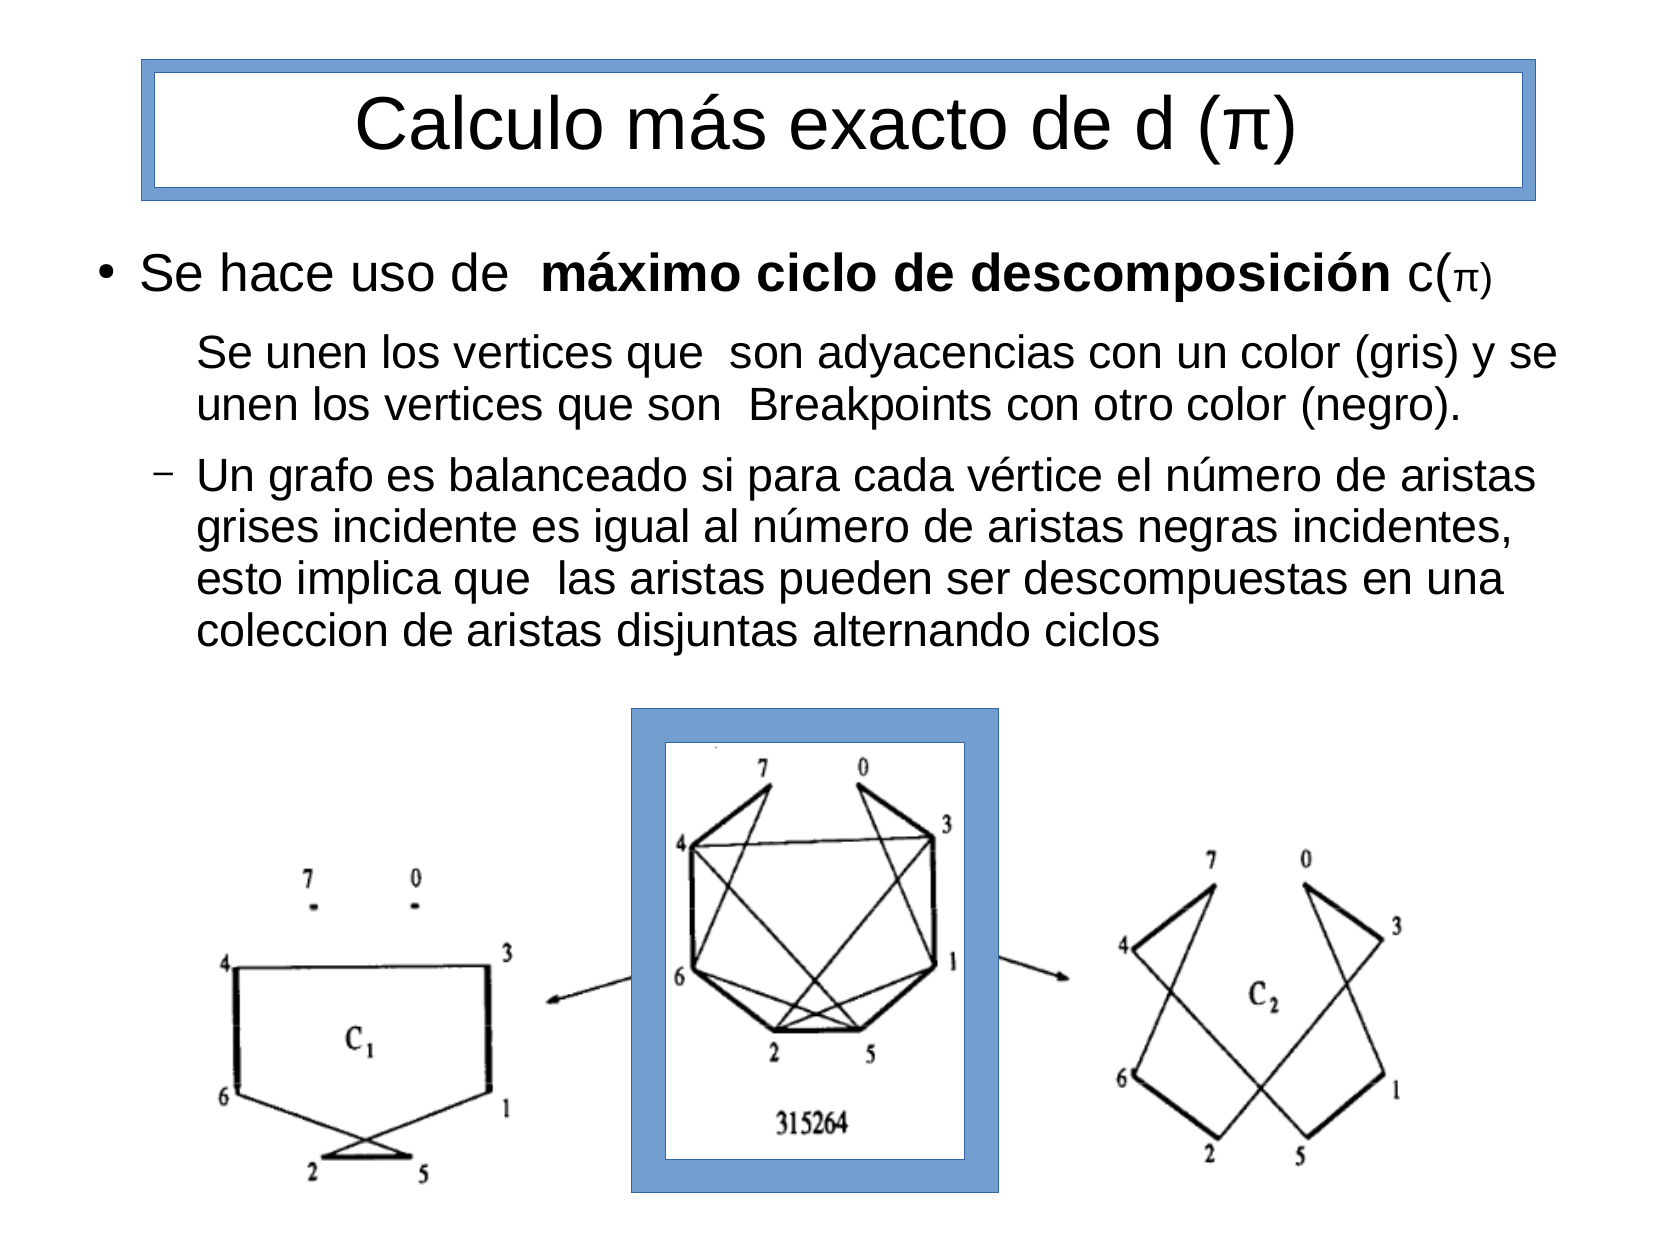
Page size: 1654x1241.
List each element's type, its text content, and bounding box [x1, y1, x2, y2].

text_box [631, 708, 999, 1193]
title Calculo más exacto de d (π) [82, 19, 1571, 227]
picture [123, 708, 1471, 1205]
list Se hace uso de máximo ciclo de descomposición c(π) Se unen los vertices que son adyacencias con un color (gris) y se unen los vertices que son Breakpoints con otro color (negro). Un grafo es balanceado si para cada vértice el número de aristas grises incidente es igual al número de aristas negras incidentes, esto implica que las aristas pueden ser descompuestas en una coleccion de aristas disjuntas alternando ciclos [82, 243, 1571, 680]
text_box [141, 59, 1536, 201]
picture [666, 743, 964, 1159]
